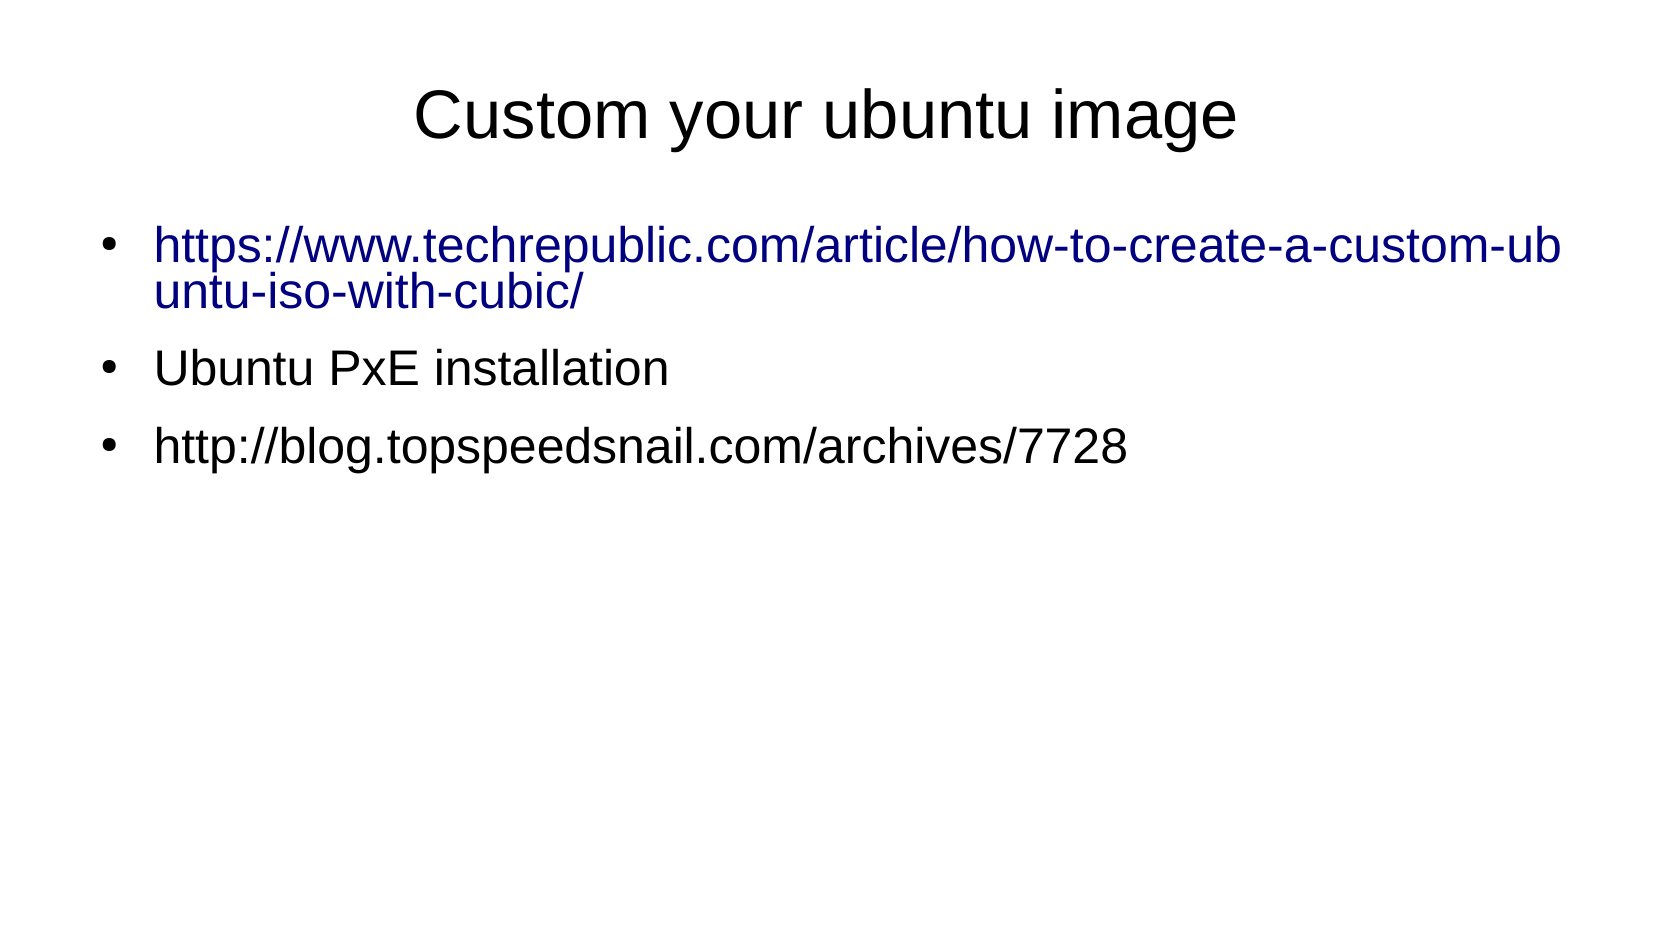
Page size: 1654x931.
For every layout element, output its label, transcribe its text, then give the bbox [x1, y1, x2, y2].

title Custom your ubuntu image [82, 37, 1571, 193]
list https://www.techrepublic.com/article/how-to-create-a-custom-ubuntu-iso-with-cubic/ Ubuntu PxE installation http://blog.topspeedsnail.com/archives/7728 [82, 217, 1571, 758]
